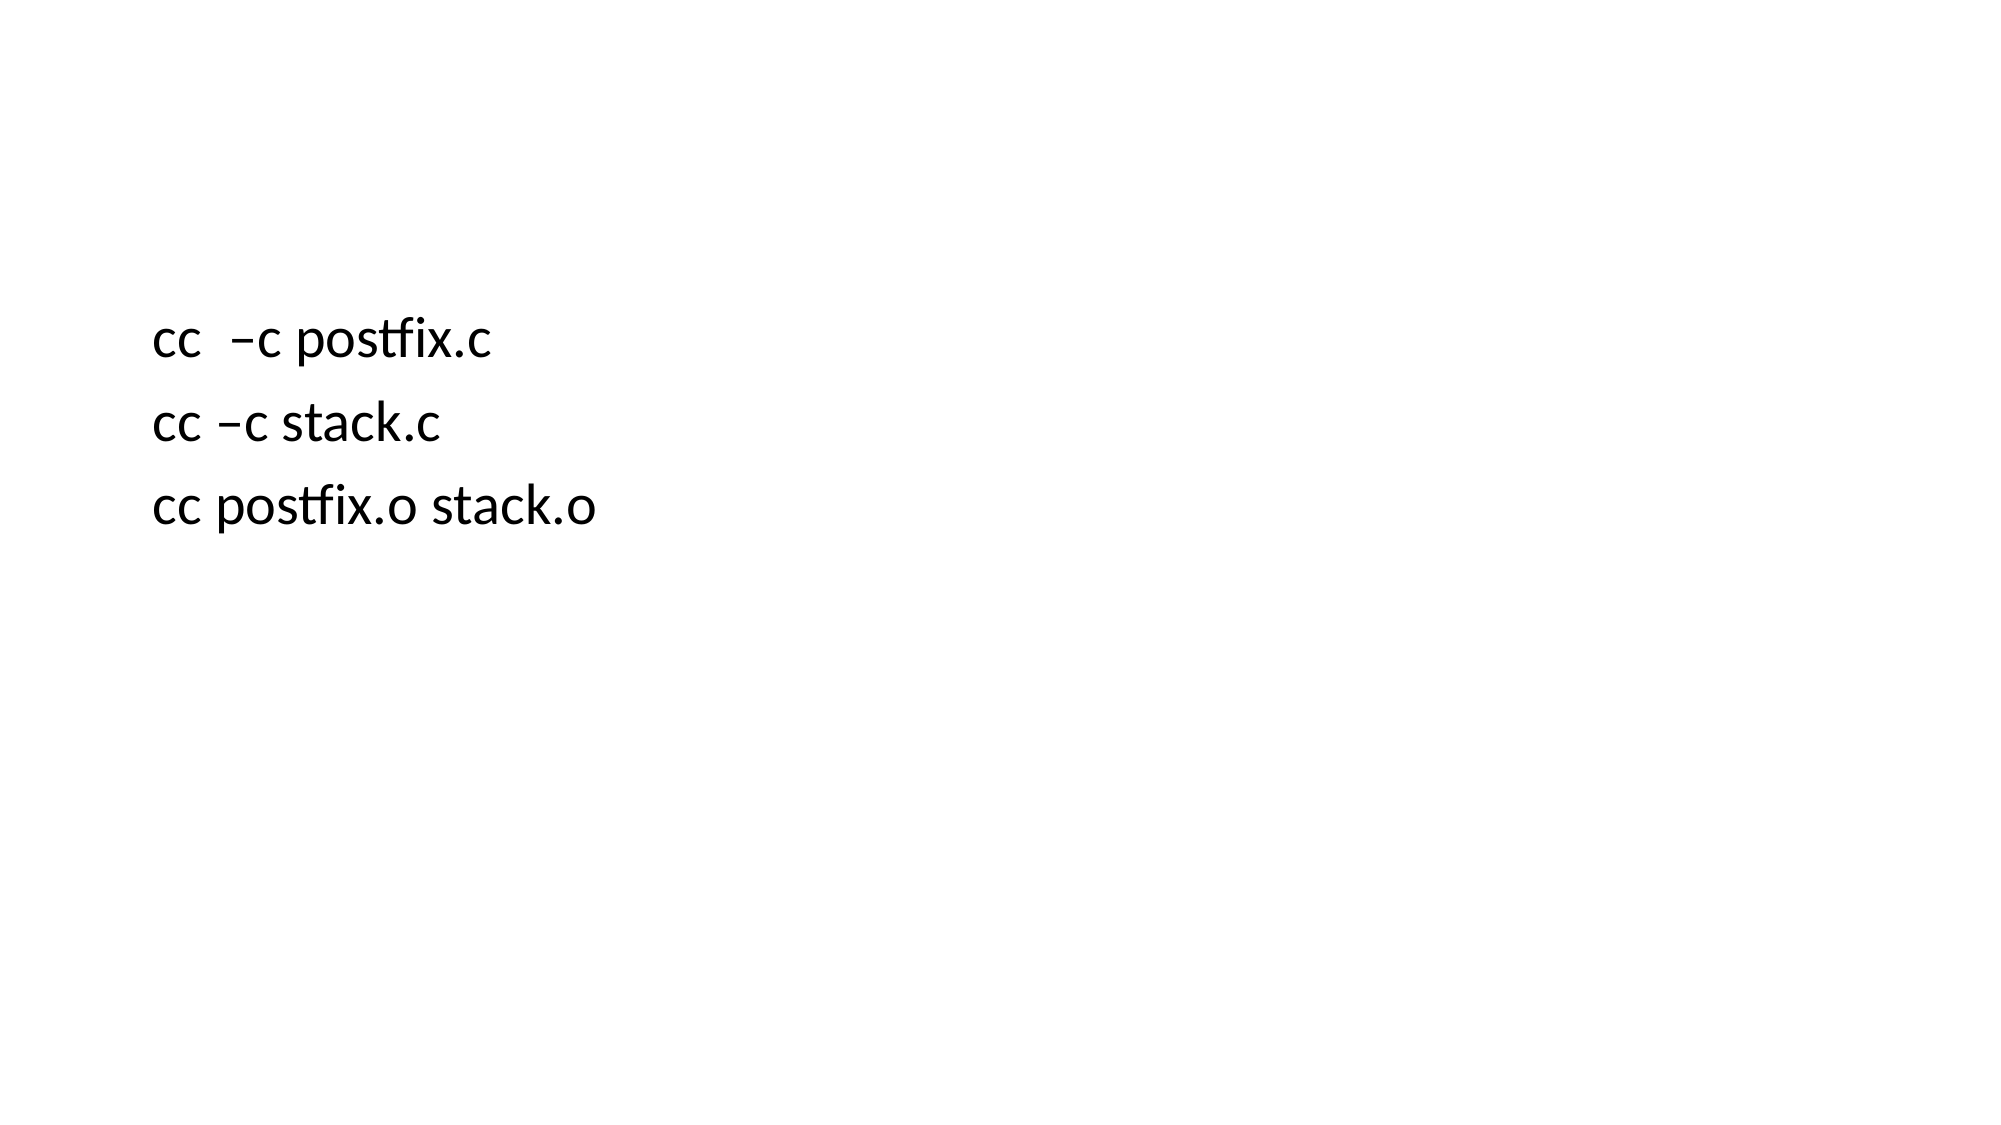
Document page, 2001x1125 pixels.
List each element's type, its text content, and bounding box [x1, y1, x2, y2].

list cc –c postfix.c cc –c stack.c cc postfix.o stack.o [137, 299, 1863, 1014]
